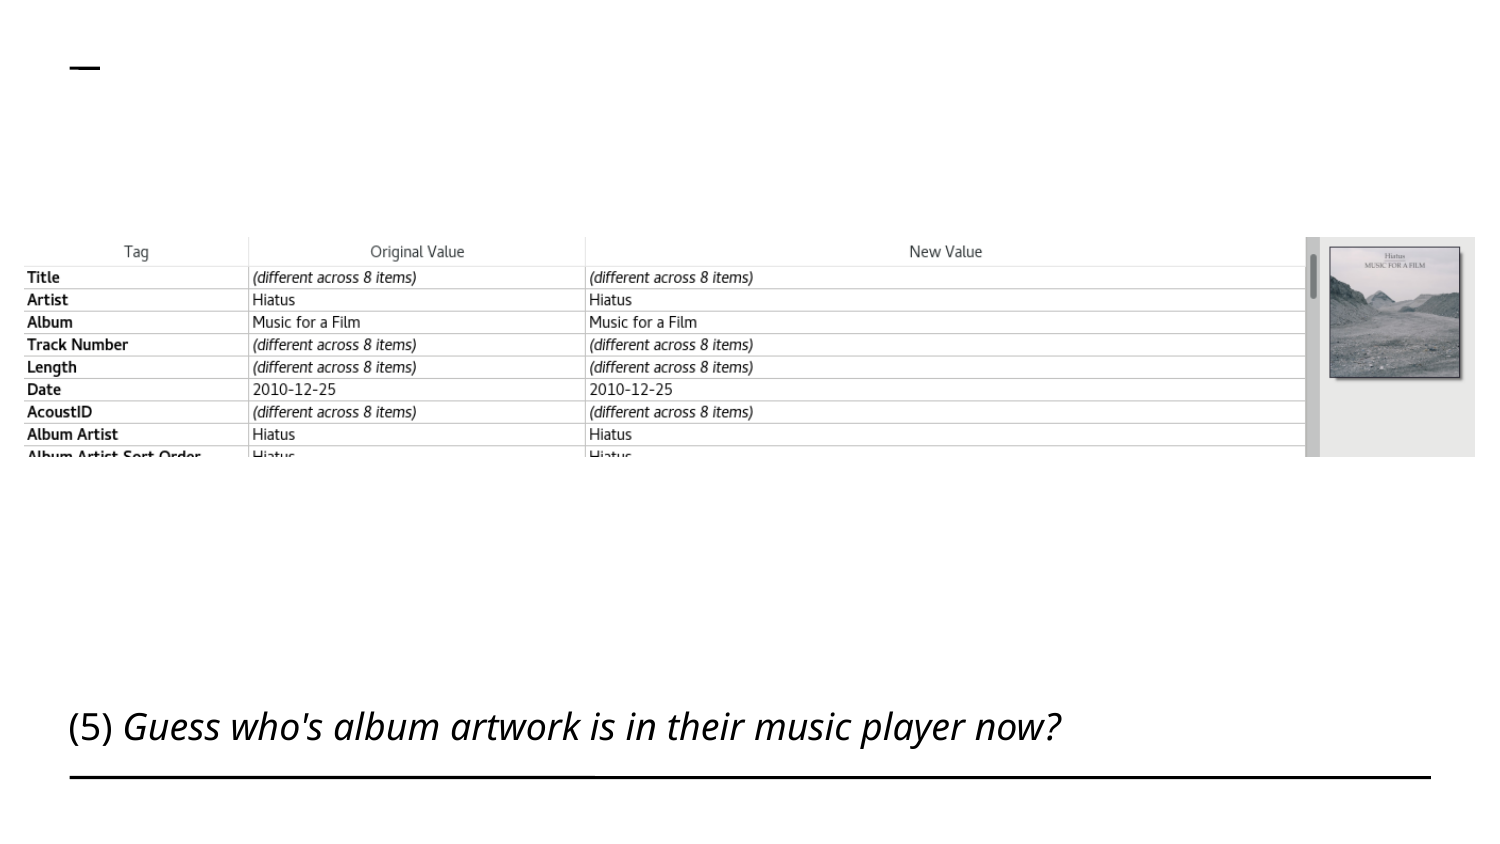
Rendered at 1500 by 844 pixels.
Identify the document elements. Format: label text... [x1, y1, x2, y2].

picture [24, 237, 1475, 457]
list (5) Guess who's album artwork is in their music player now? [53, 693, 1430, 758]
